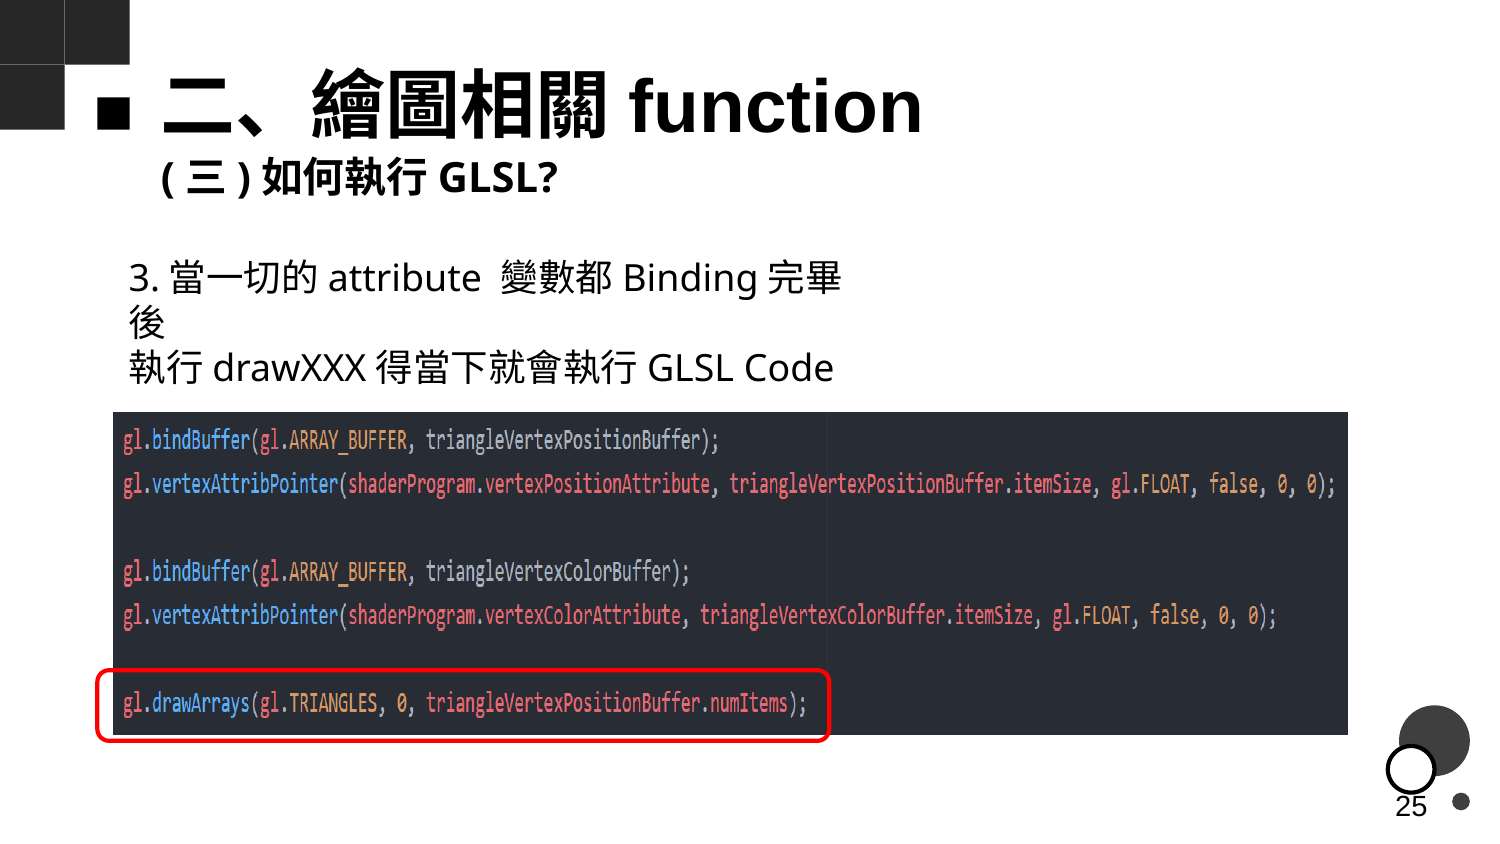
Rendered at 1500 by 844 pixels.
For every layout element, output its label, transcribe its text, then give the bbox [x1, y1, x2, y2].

slide_number <number> [1092, 782, 1443, 827]
title 二、繪圖相關function [145, 32, 951, 173]
text_box [1387, 705, 1470, 782]
text_box [0, 0, 130, 130]
text_box (三)如何執行GLSL? [145, 143, 683, 210]
picture [113, 412, 1348, 735]
text_box [1452, 792, 1470, 811]
text_box 3.當一切的attribute 變數都Binding完畢後 執行drawXXX得當下就會執行GLSL Code [113, 245, 864, 352]
picture [113, 673, 827, 735]
text_box [97, 97, 130, 130]
